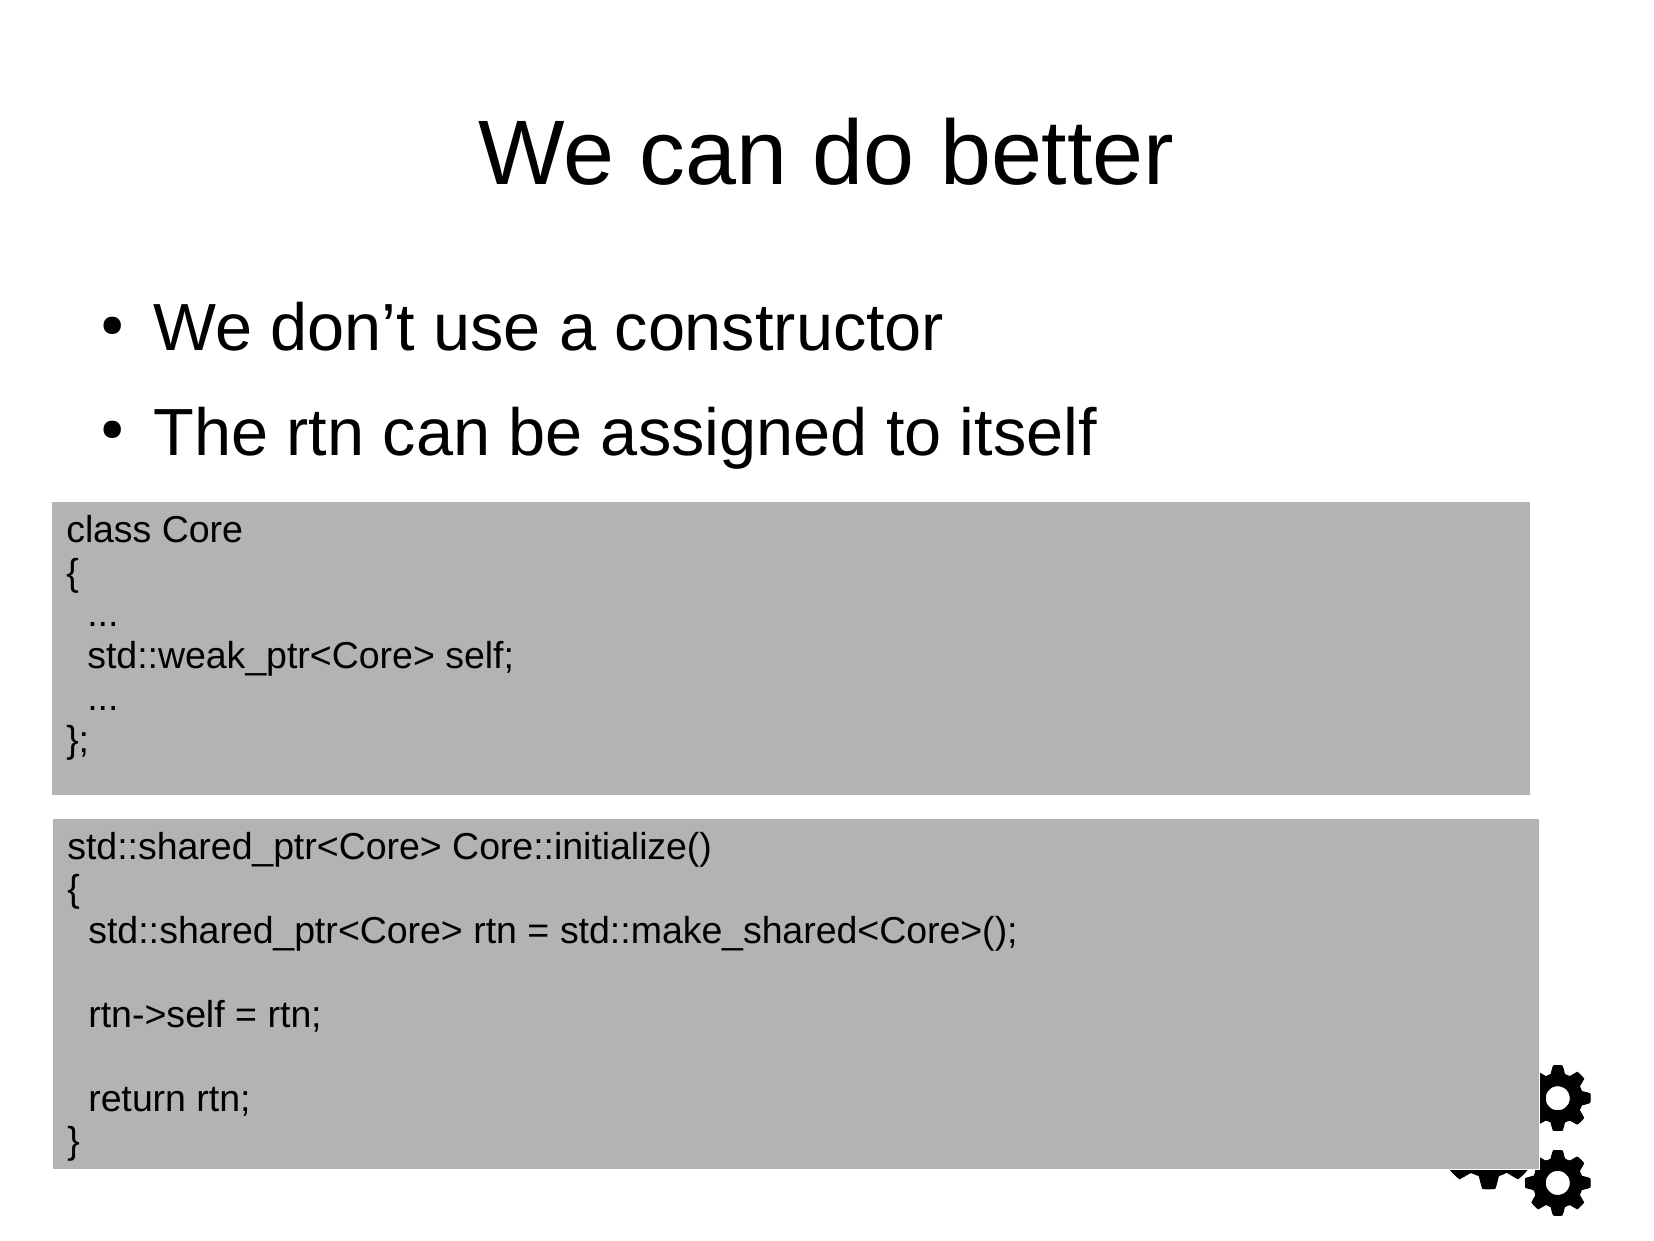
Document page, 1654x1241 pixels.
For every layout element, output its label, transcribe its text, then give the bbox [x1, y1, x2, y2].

picture [1440, 1065, 1591, 1216]
table_header std::shared_ptr<Core> Core::initialize() { std::shared_ptr<Core> rtn = std::make_shared<Core>(); rtn->self = rtn; return rtn; } [53, 819, 1539, 1169]
list We don’t use a constructor The rtn can be assigned to itself [82, 290, 1571, 1010]
title We can do better [82, 49, 1571, 257]
table_header class Core { ... std::weak_ptr<Core> self; ... }; [52, 502, 1530, 795]
